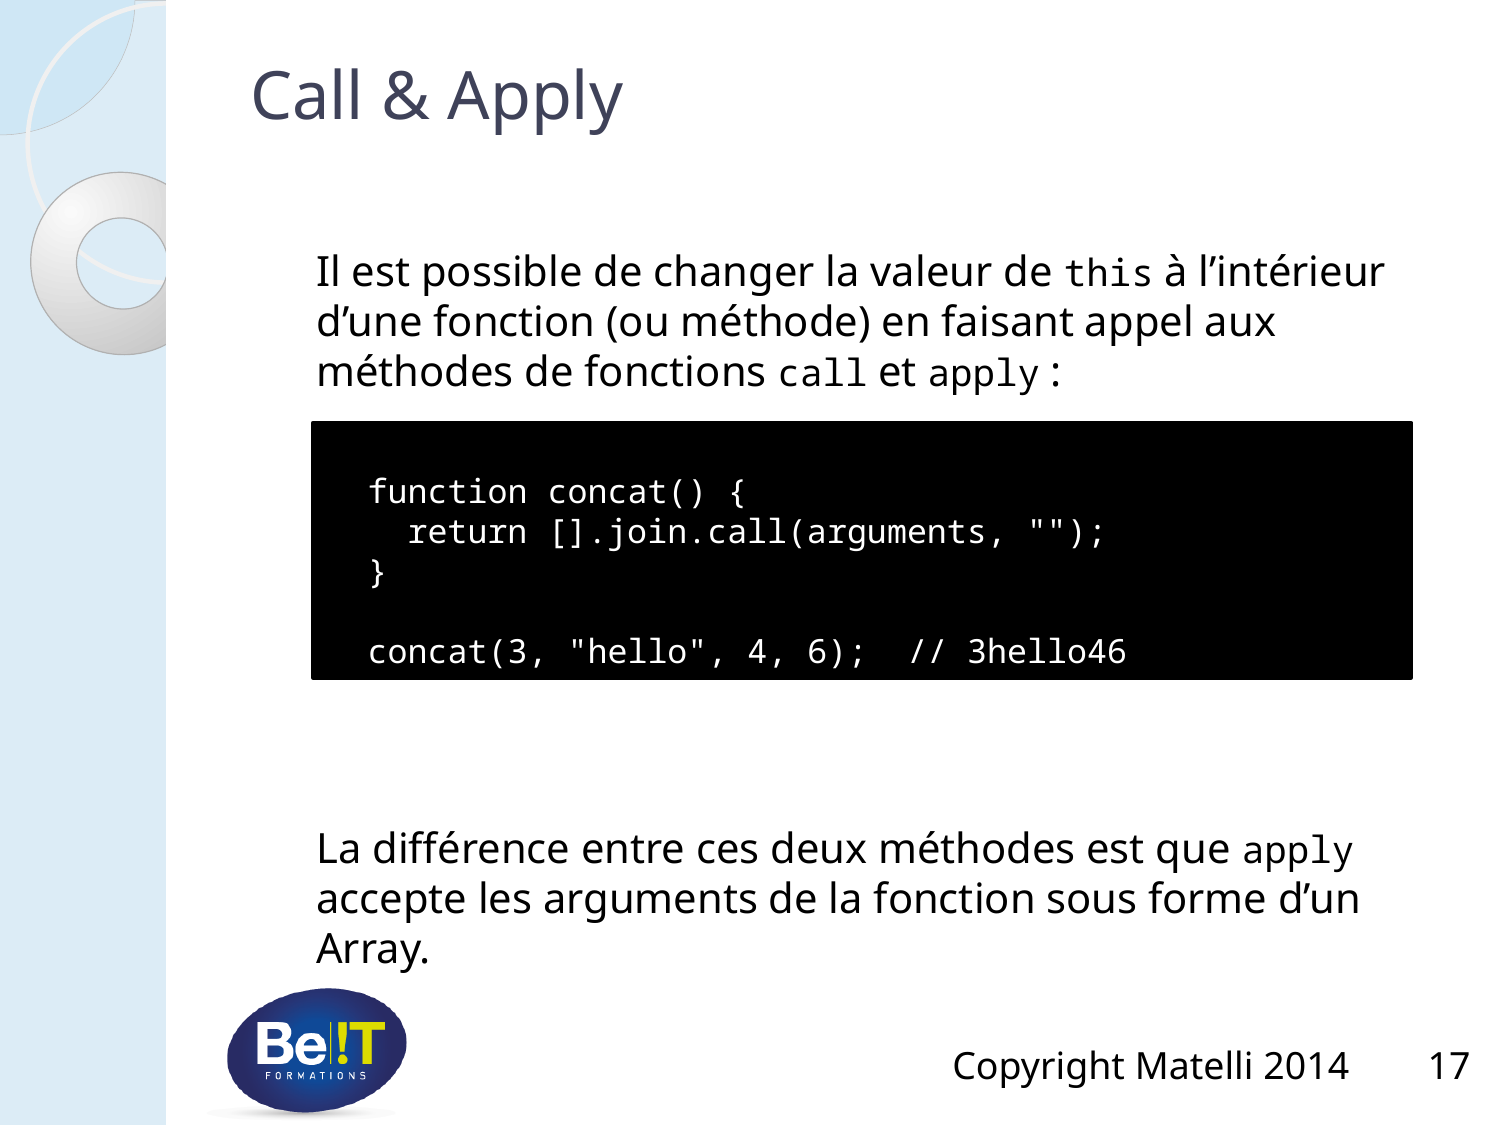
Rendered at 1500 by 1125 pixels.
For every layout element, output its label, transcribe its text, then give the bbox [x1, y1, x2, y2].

text_box function concat() { return [].join.call(arguments, ""); } concat(3, "hello", 4, 6); // 3hello46 [312, 423, 1412, 678]
slide_number <numéro> [1413, 1034, 1488, 1113]
footer Copyright Matelli 2014 [937, 1034, 1413, 1113]
picture [171, 977, 442, 1125]
list Il est possible de changer la valeur de this à l’intérieur d’une fonction (ou méthode) en faisant appel aux méthodes de fonctions call et apply : La différence entre ces deux méthodes est que apply accepte les arguments de la fonction sous forme d’un Array. [235, 237, 1466, 929]
title Call & Apply [235, 45, 1466, 233]
